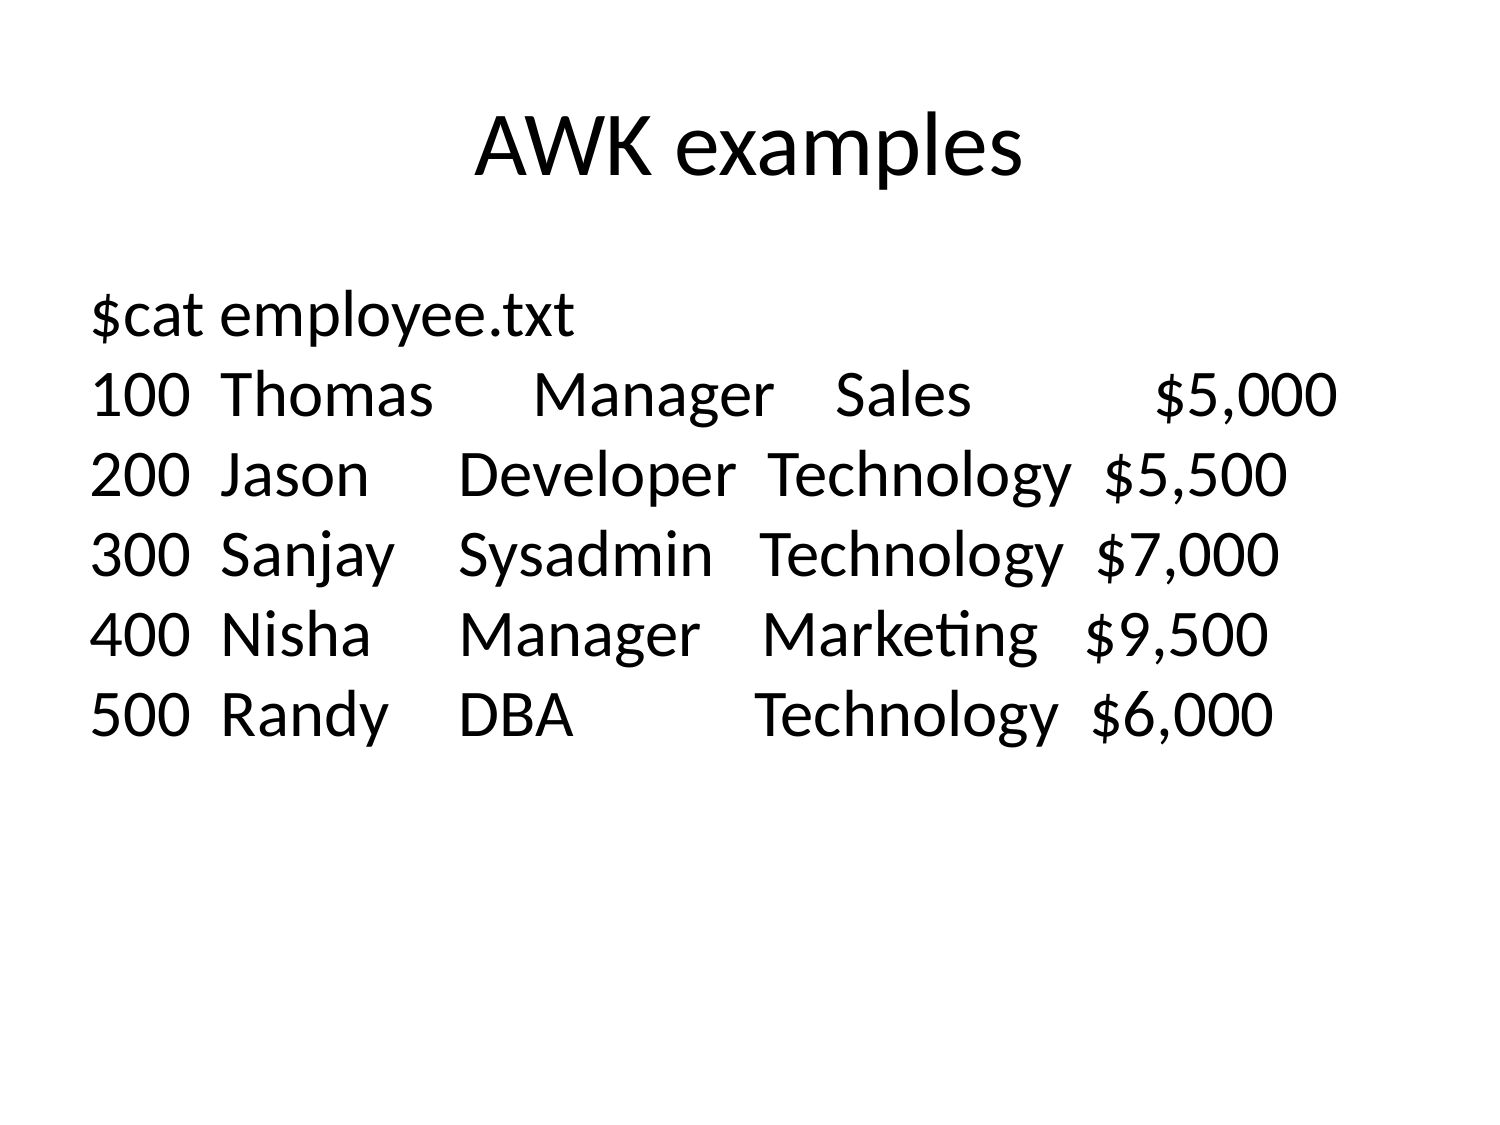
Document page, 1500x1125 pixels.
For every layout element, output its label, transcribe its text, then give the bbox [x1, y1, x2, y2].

text_box AWK examples [75, 45, 1425, 233]
text_box $cat employee.txt 100 Thomas Manager Sales $5,000 200 Jason Developer Technology $5,500 300 Sanjay Sysadmin Technology $7,000 400 Nisha Manager Marketing $9,500 500 Randy DBA Technology $6,000 [75, 262, 1425, 1005]
